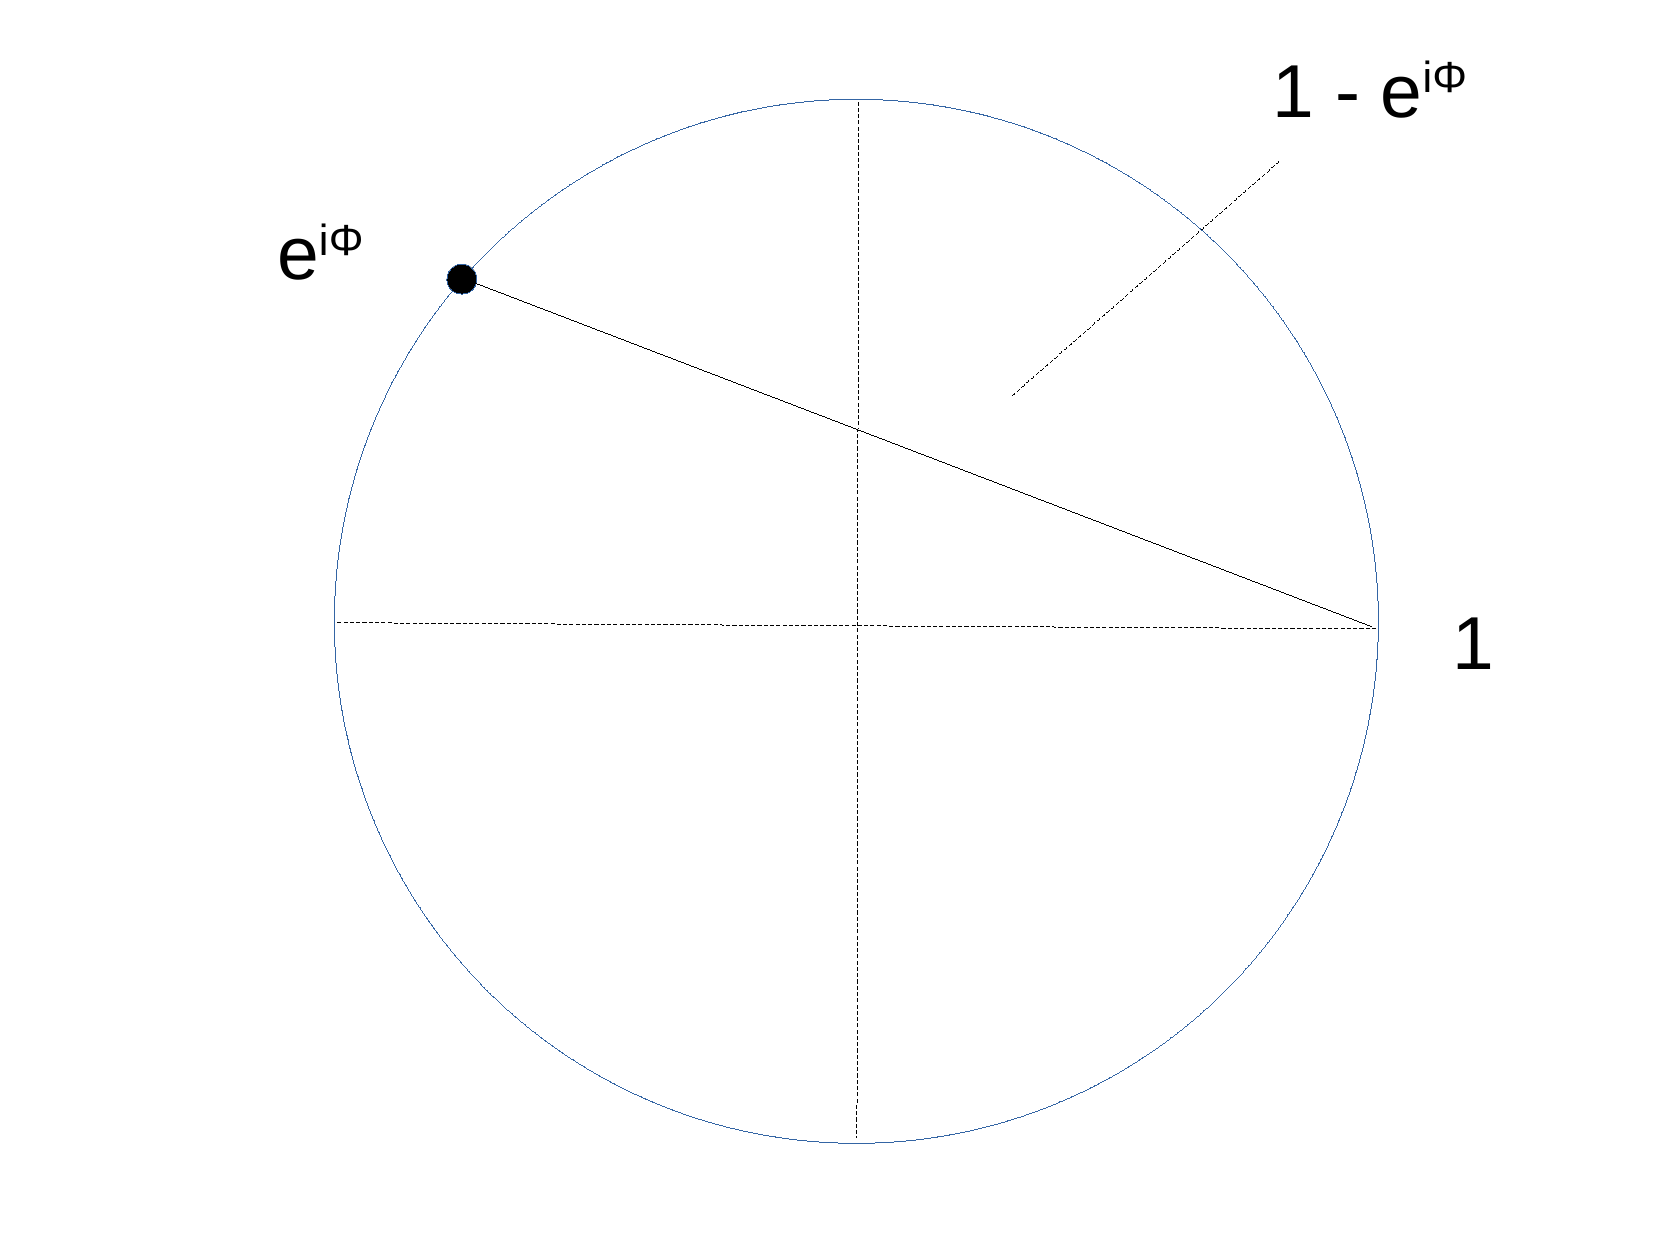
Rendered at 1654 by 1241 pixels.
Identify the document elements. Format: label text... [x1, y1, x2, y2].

text_box [451, 264, 477, 295]
text_box 1 [1437, 593, 1626, 693]
text_box eiΦ [262, 204, 451, 304]
text_box 1 - eiΦ [1257, 42, 1541, 226]
